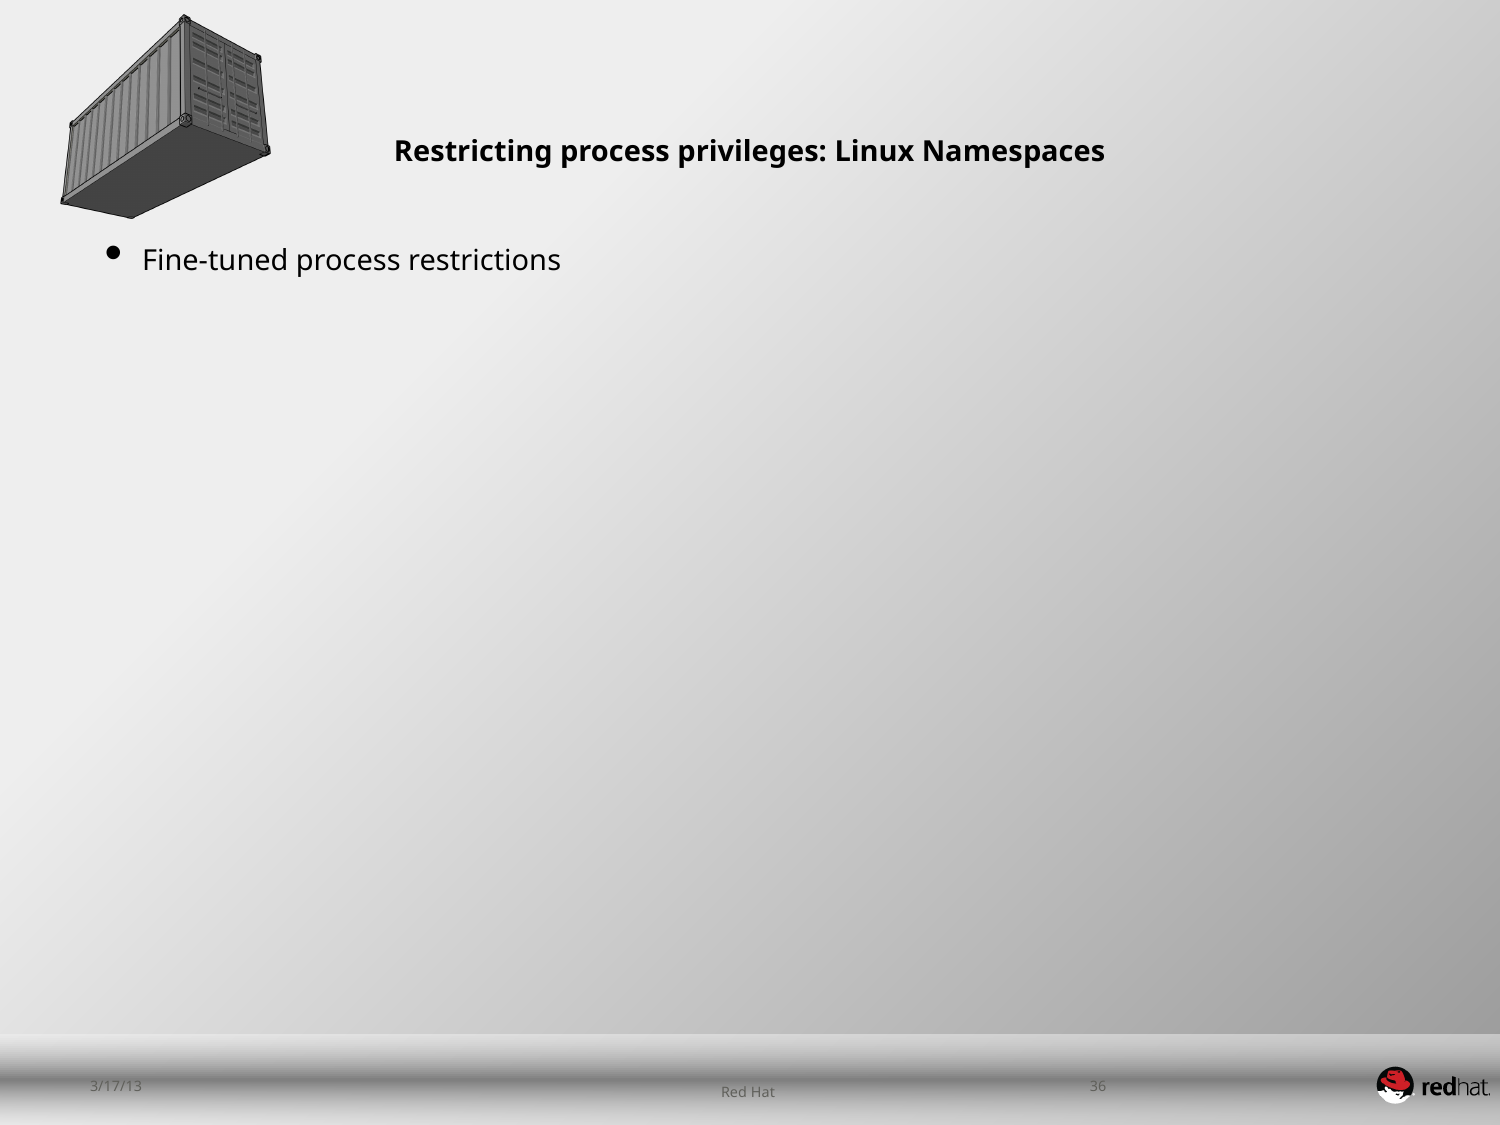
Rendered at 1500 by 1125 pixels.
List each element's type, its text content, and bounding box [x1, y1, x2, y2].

footer Red Hat [300, 1065, 1200, 1110]
slide_number 3/17/13 [75, 1051, 425, 1112]
title Restricting process privileges: Linux Namespaces [271, 22, 1426, 188]
slide_number <number> [1074, 1051, 1337, 1112]
picture [1364, 1057, 1500, 1110]
list Fine-tuned process restrictions [74, 209, 1425, 1012]
picture [60, 14, 271, 219]
